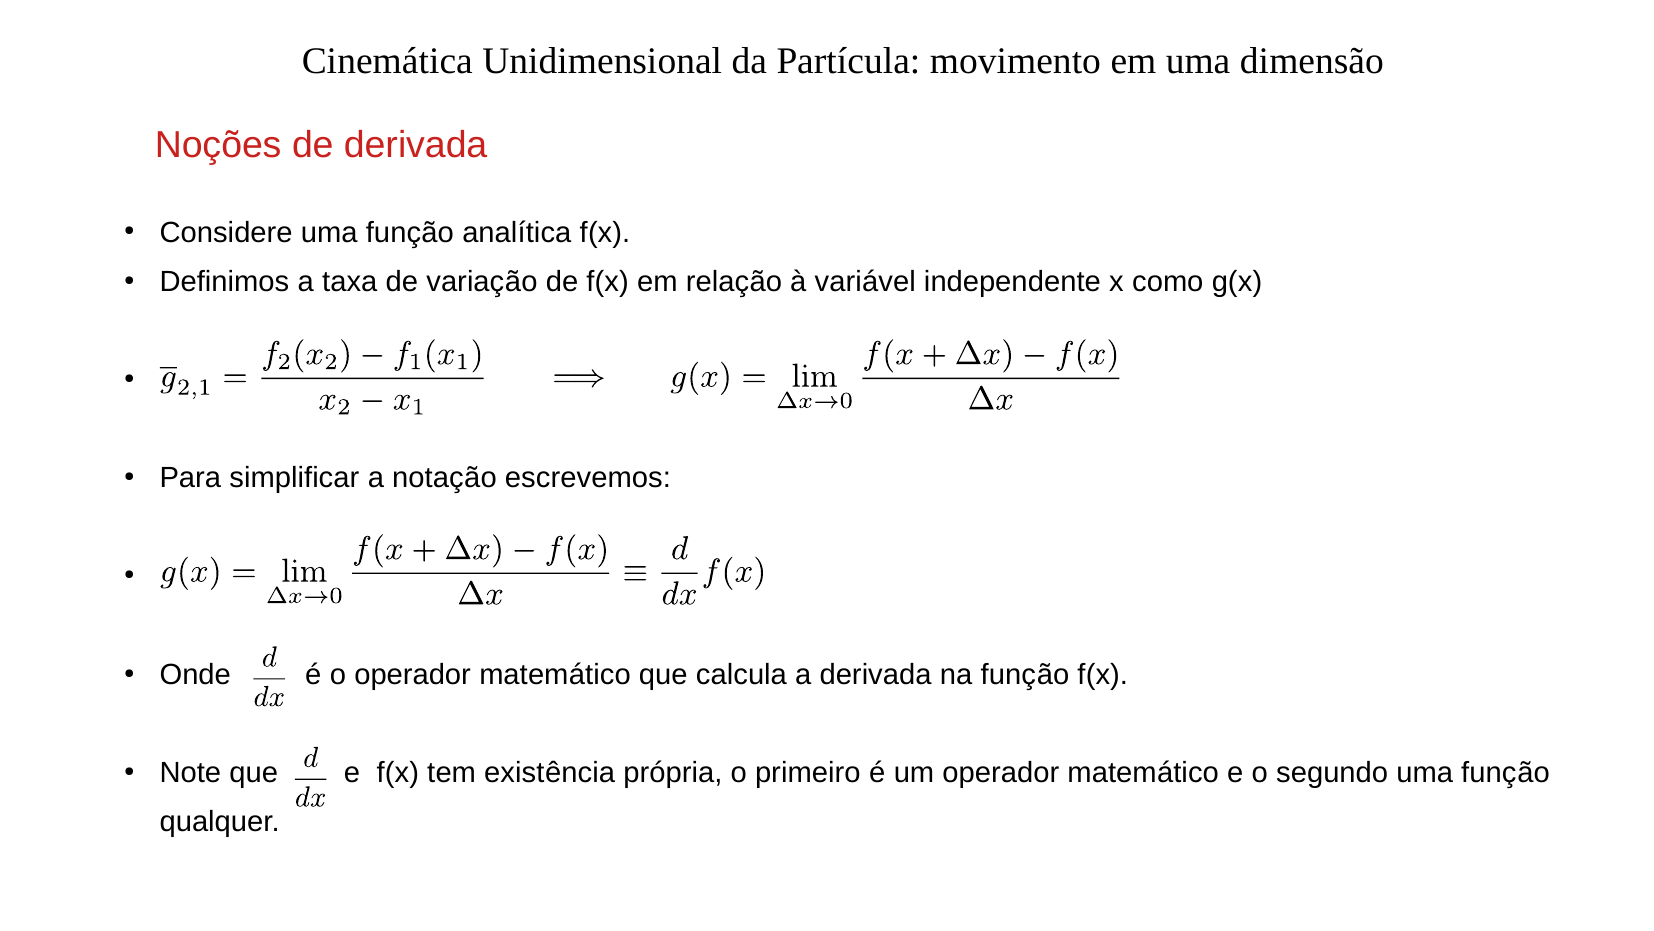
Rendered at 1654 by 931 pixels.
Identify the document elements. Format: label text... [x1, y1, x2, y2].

picture [158, 338, 1121, 416]
picture [158, 533, 765, 606]
text_box Considere uma função analítica f(x). Definimos a taxa de variação de f(x) em relação à variável independente x como g(x) Para simplificar a notação escrevemos: Onde é o operador matemático que calcula a derivada na função f(x). Note que e f(x) tem existência própria, o primeiro é um operador matemático e o segundo uma função qualquer. [109, 191, 1608, 846]
text_box Cinemática Unidimensional da Partícula: movimento em uma dimensão [287, 11, 1401, 89]
picture [294, 746, 327, 807]
text_box Noções de derivada [140, 115, 557, 173]
picture [253, 646, 286, 707]
